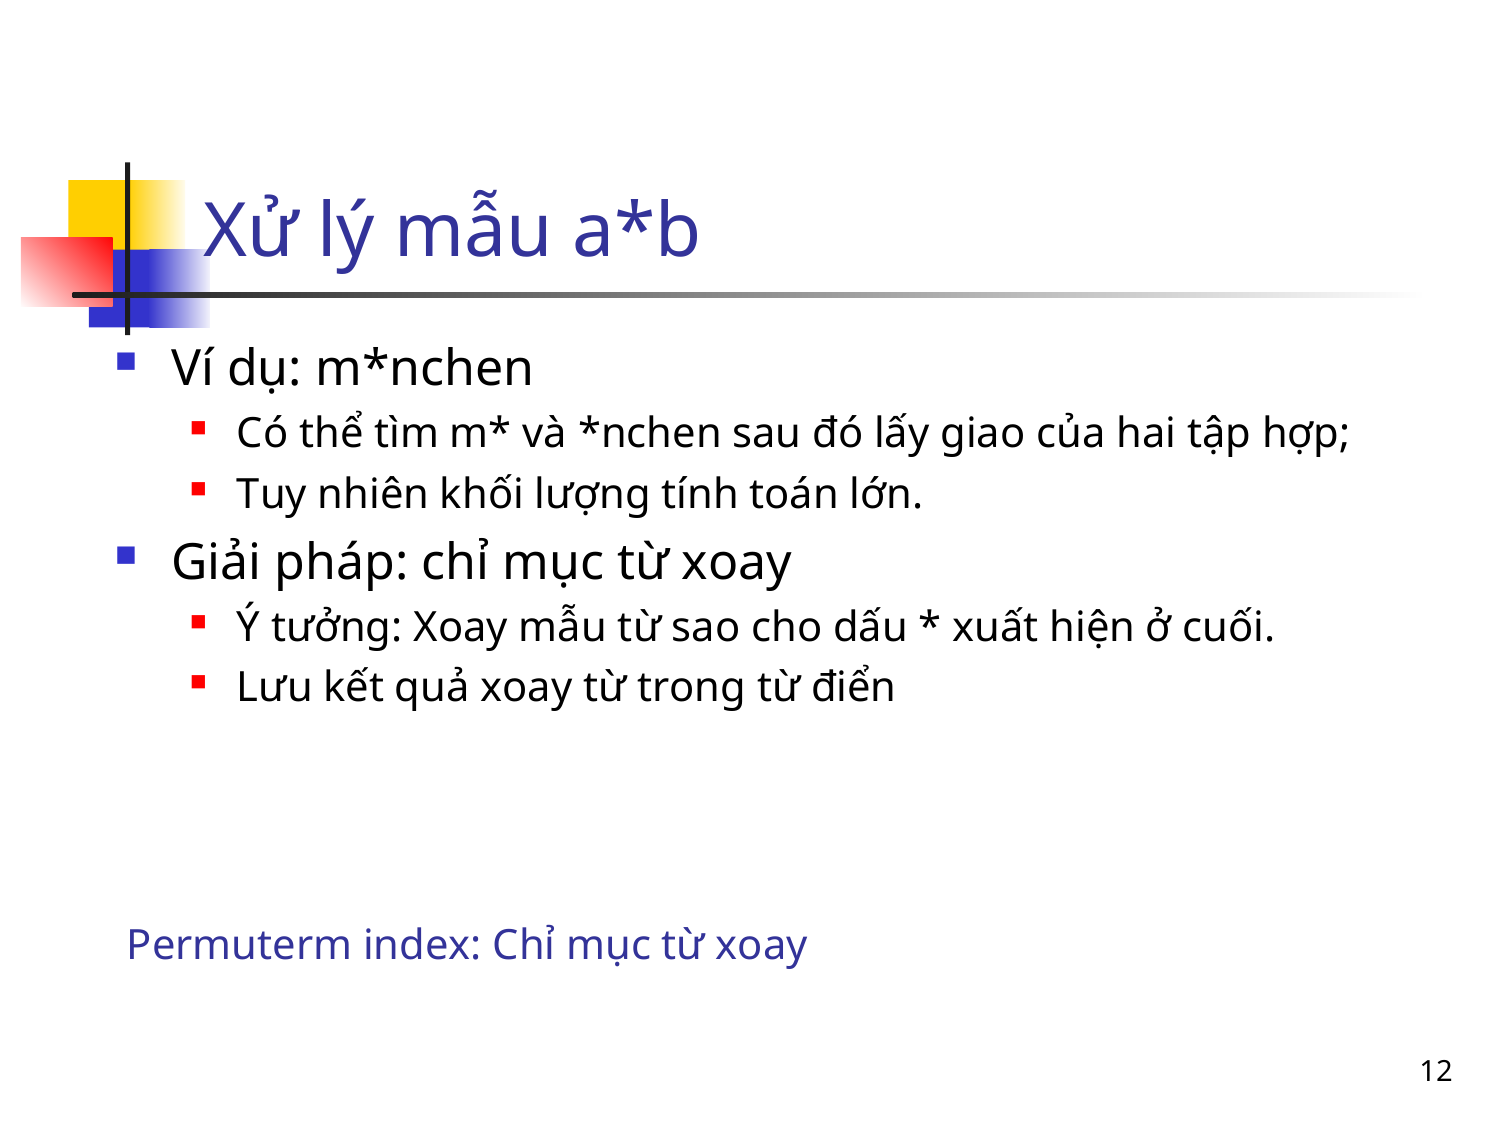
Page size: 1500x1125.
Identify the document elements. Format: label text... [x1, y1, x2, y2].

text_box Permuterm index: Chỉ mục từ xoay [112, 910, 1442, 976]
text_box <number> [1155, 1024, 1468, 1100]
text_box Ví dụ: m*nchen Có thể tìm m* và *nchen sau đó lấy giao của hai tập hợp; Tuy nhiên khối lượng tính toán lớn. Giải pháp: chỉ mục từ xoay Ý tưởng: Xoay mẫu từ sao cho dấu * xuất hiện ở cuối. Lưu kết quả xoay từ trong từ điển [100, 328, 1442, 882]
text_box Xử lý mẫu a*b [188, 39, 1468, 279]
